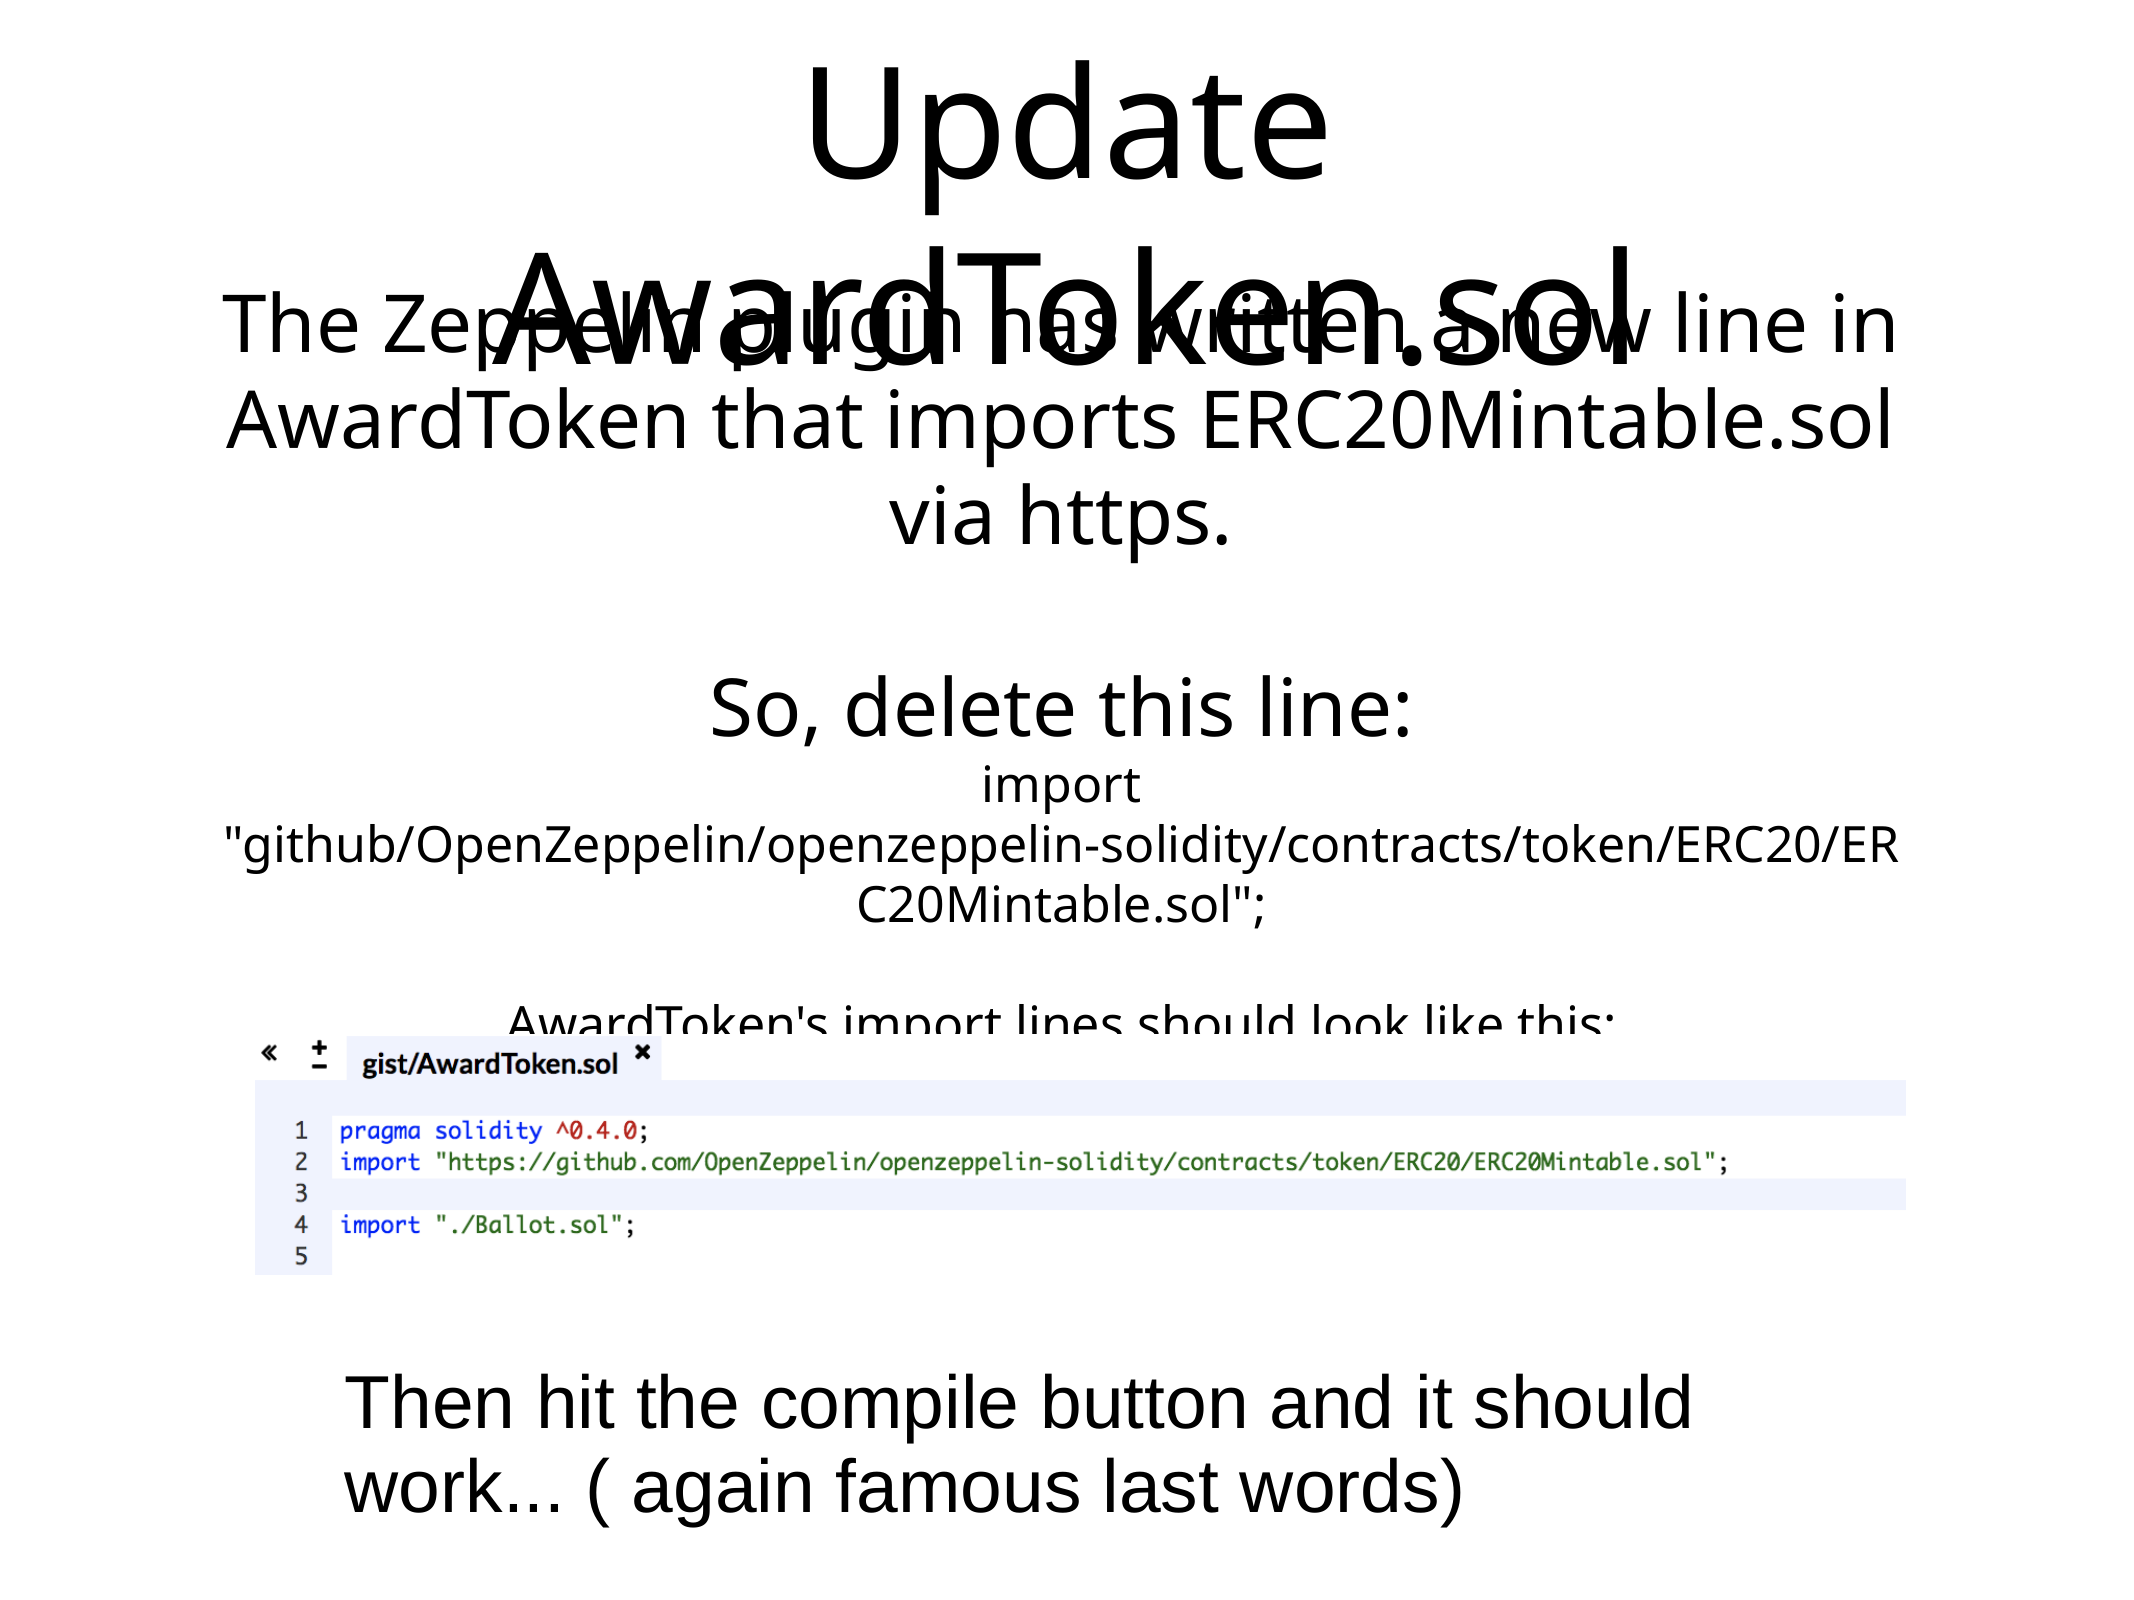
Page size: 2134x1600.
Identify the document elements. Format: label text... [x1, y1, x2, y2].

title Update AwardToken.sol [208, 16, 1925, 241]
subtitle The Zeppelin plugin has written a new line in AwardToken that imports ERC20Mintable.sol via https. So, delete this line: import "github/OpenZeppelin/openzeppelin-solidity/contracts/token/ERC20/ERC20Mintable.sol"; AwardToken's import lines should look like this: [203, 264, 1921, 451]
text_box Then hit the compile button and it should work... ( again famous last words) [330, 1353, 1906, 1600]
picture [255, 1034, 1906, 1275]
